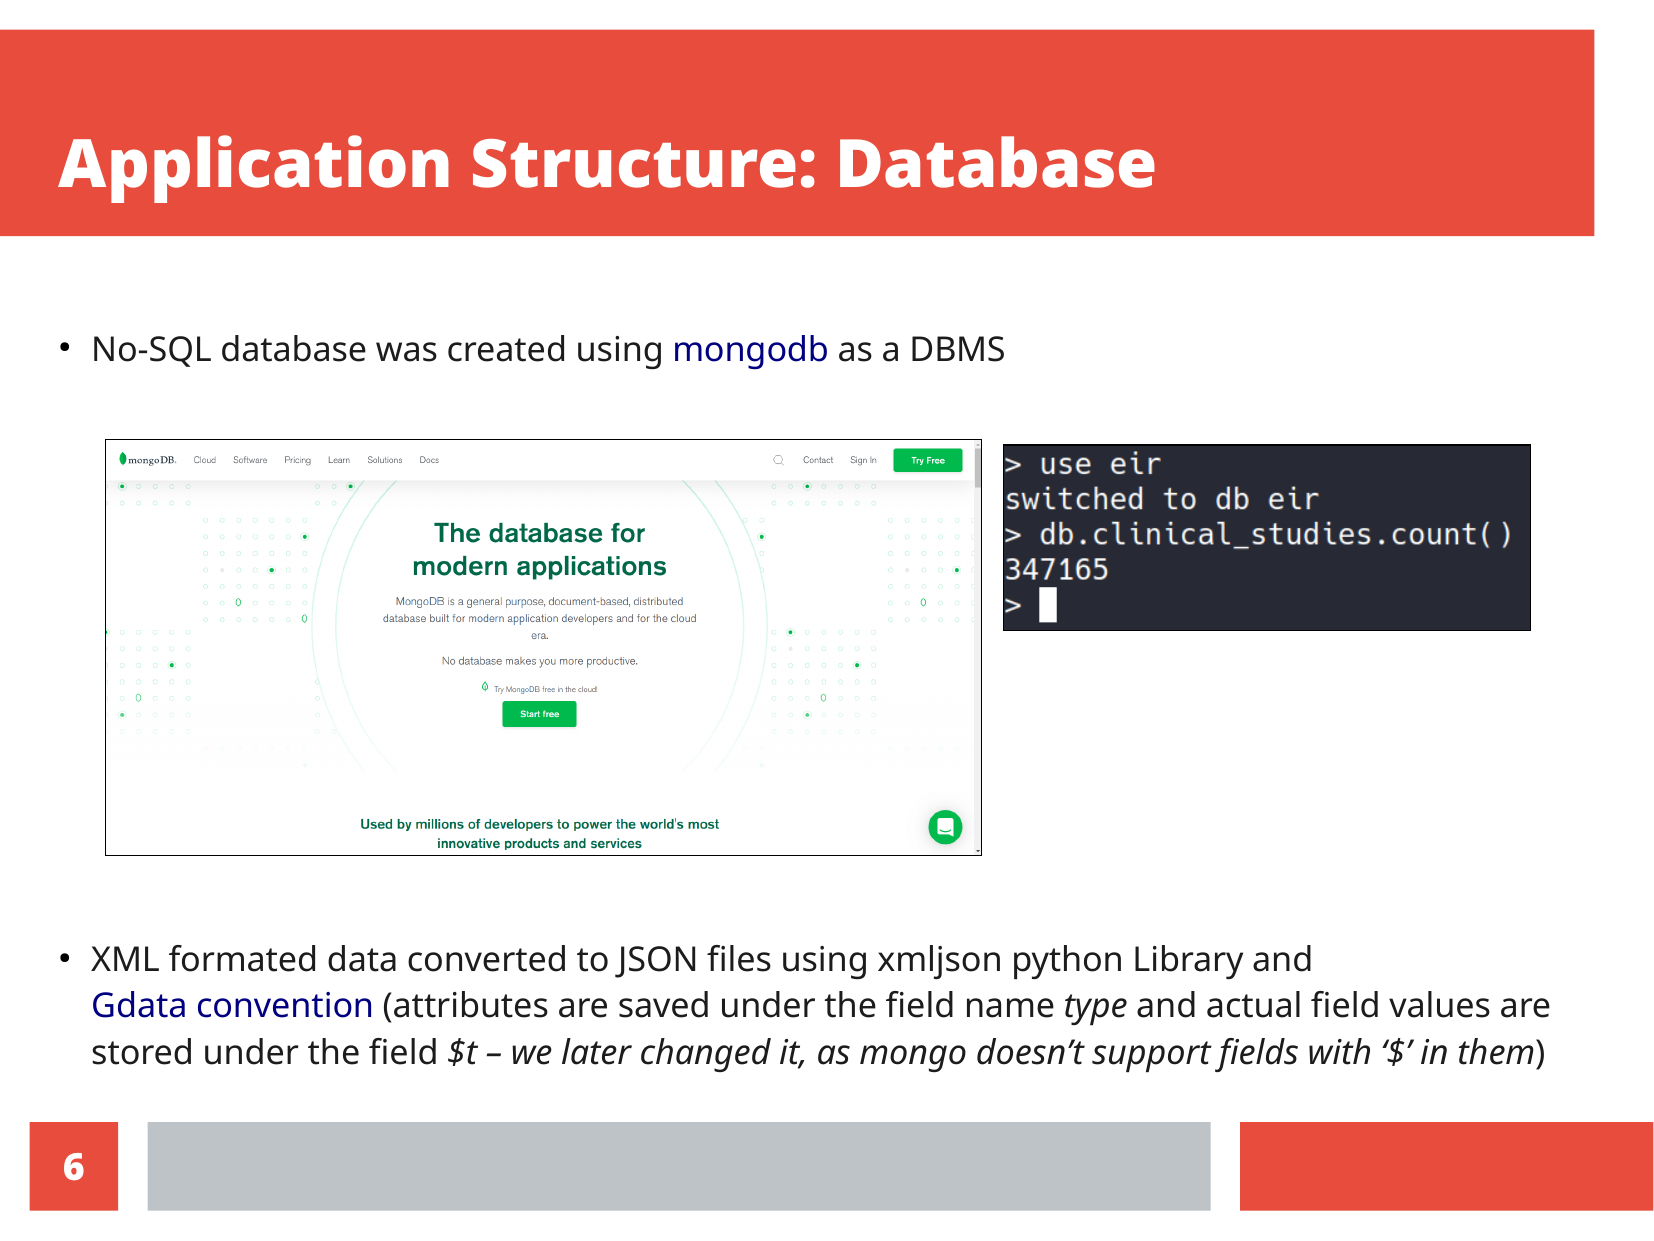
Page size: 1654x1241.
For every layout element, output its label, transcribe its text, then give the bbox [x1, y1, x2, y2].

title Application Structure: Database [59, 59, 1595, 207]
picture [1003, 444, 1531, 631]
picture [105, 439, 982, 856]
list No-SQL database was created using mongodb as a DBMS XML formated data converted to JSON files using xmljson python Library and Gdata convention (attributes are saved under the field name type and actual field values are stored under the field $t – we later changed it, as mongo doesn’t support fields with ‘$’ in them) [59, 324, 1565, 1093]
